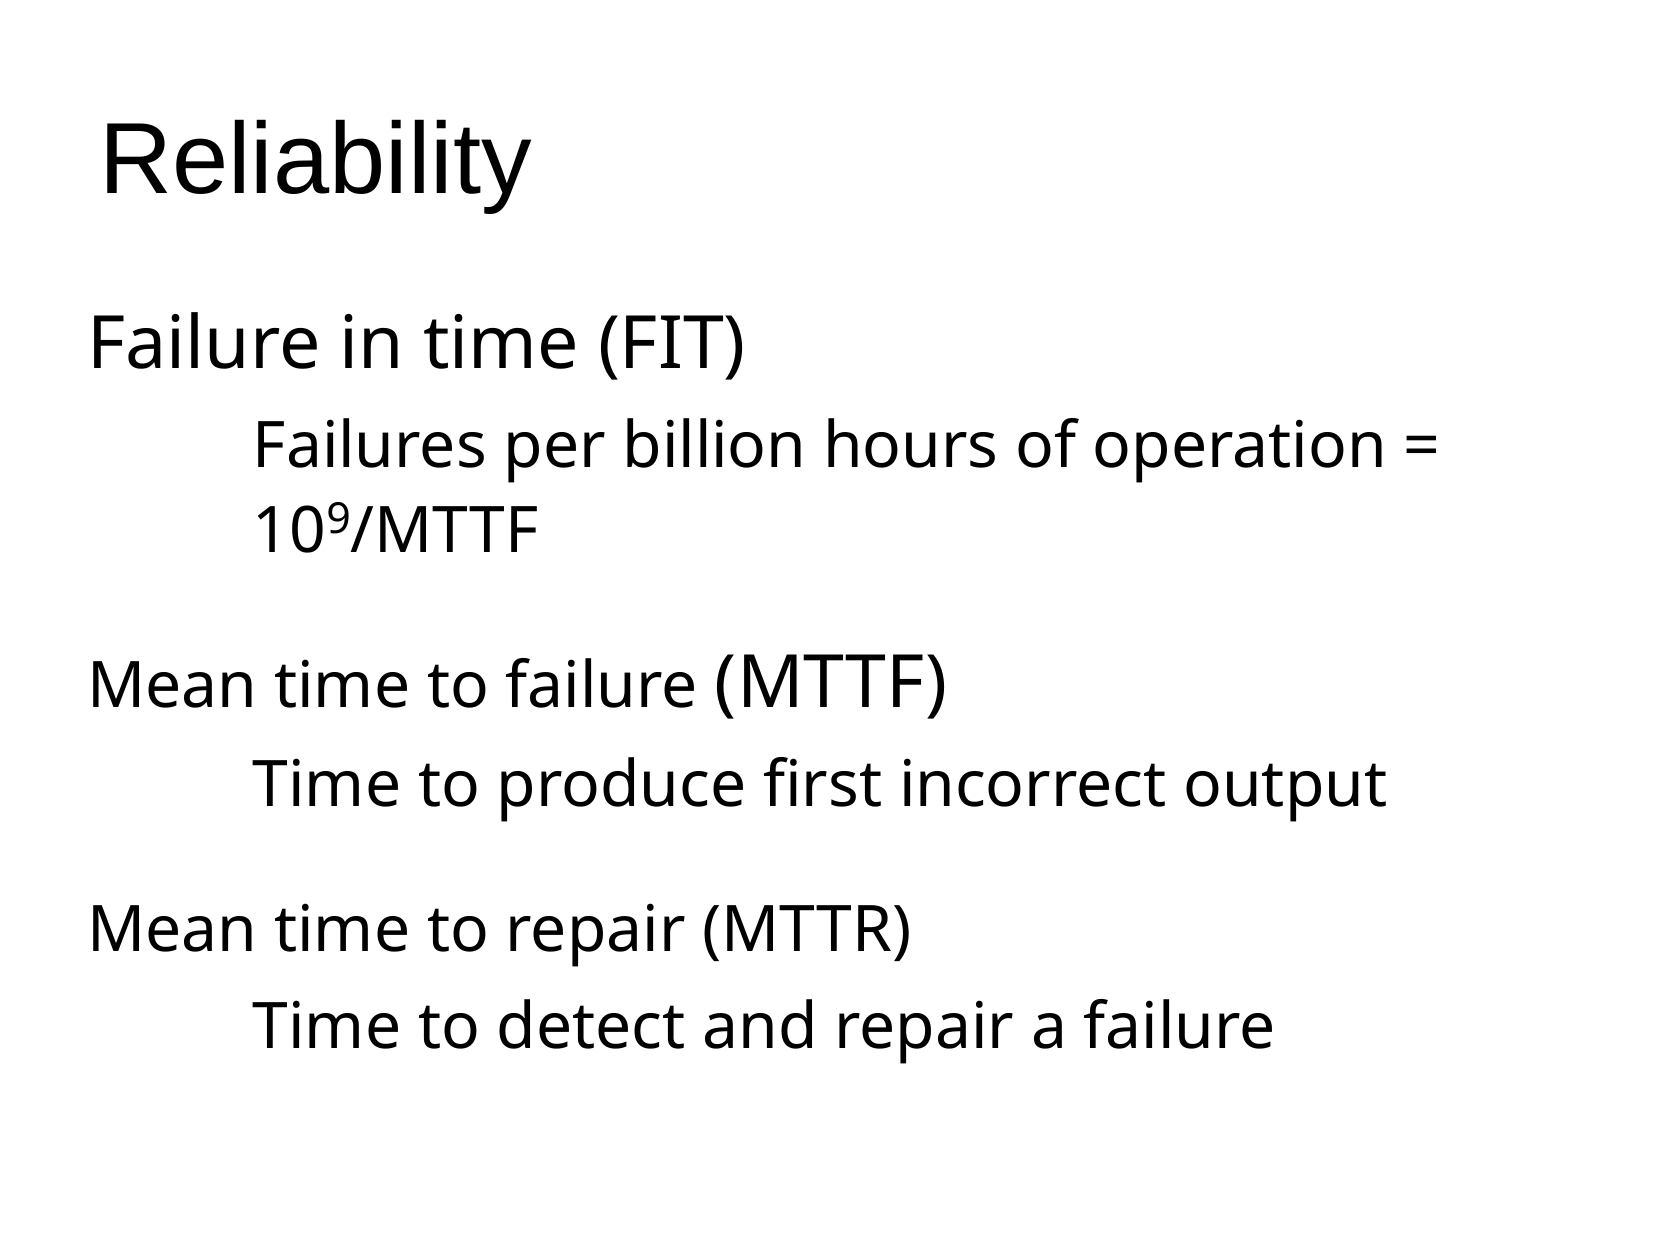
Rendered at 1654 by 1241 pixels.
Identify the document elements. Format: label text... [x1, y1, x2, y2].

title Reliability [82, 49, 1571, 257]
list Failure in time (FIT) Failures per billion hours of operation = 109/MTTF Mean time to failure (MTTF) Time to produce first incorrect output Mean time to repair (MTTR) Time to detect and repair a failure [70, 277, 1612, 1156]
